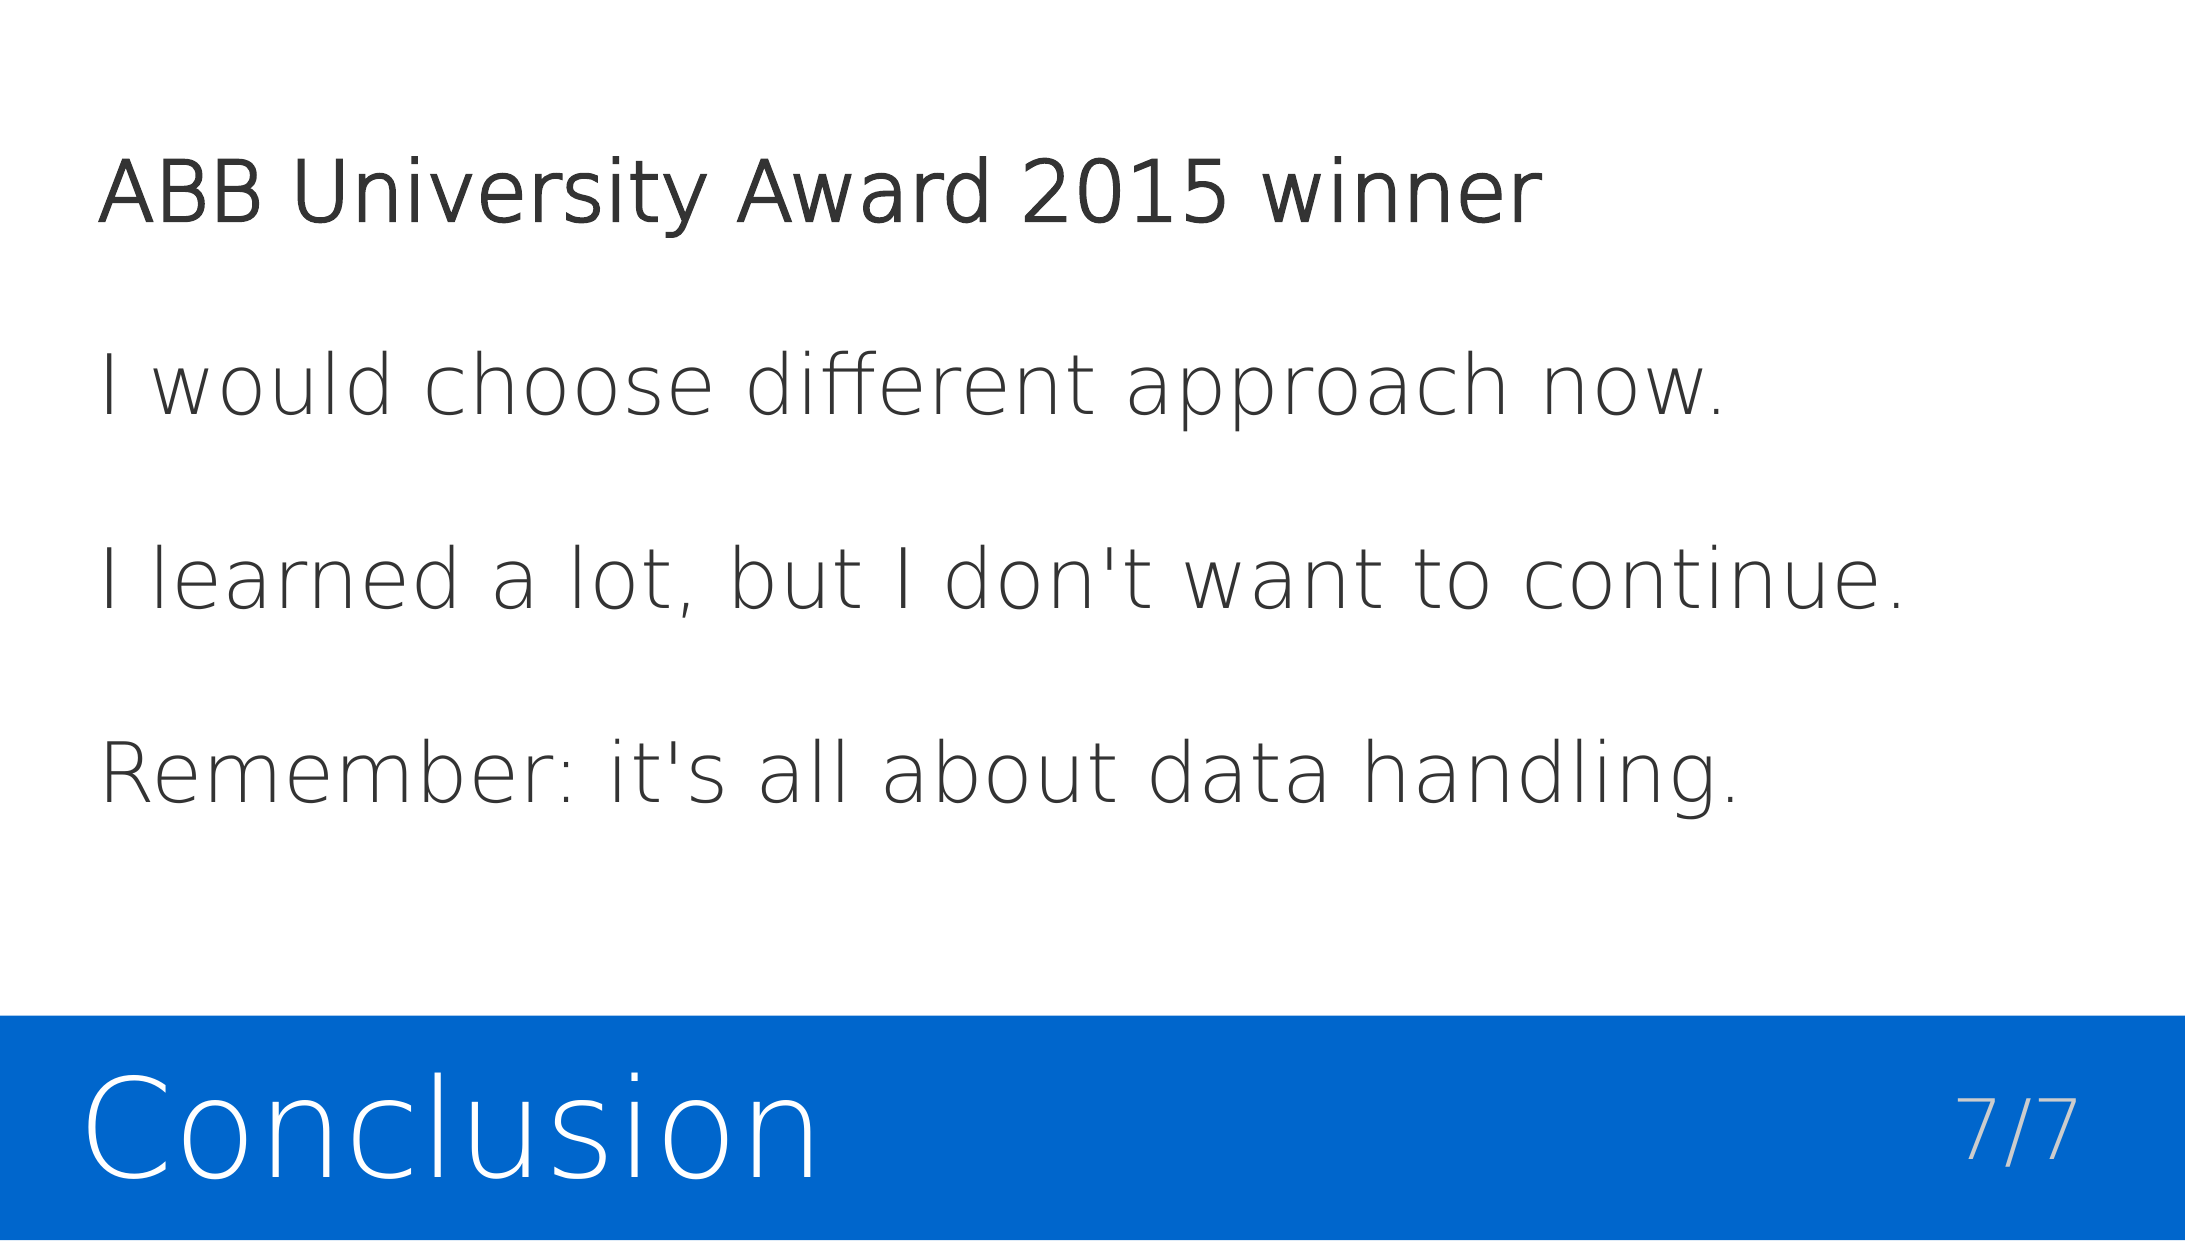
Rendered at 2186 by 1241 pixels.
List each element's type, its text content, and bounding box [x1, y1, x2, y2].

text_box Conclusion [62, 1041, 2071, 1224]
text_box 7/7 [1937, 1074, 2174, 1187]
text_box ABB University Award 2015 winner I would choose different approach now. I learned a lot, but I don't want to continue. Remember: it's all about data handling. [82, 136, 2126, 922]
text_box [0, 1015, 2185, 1241]
